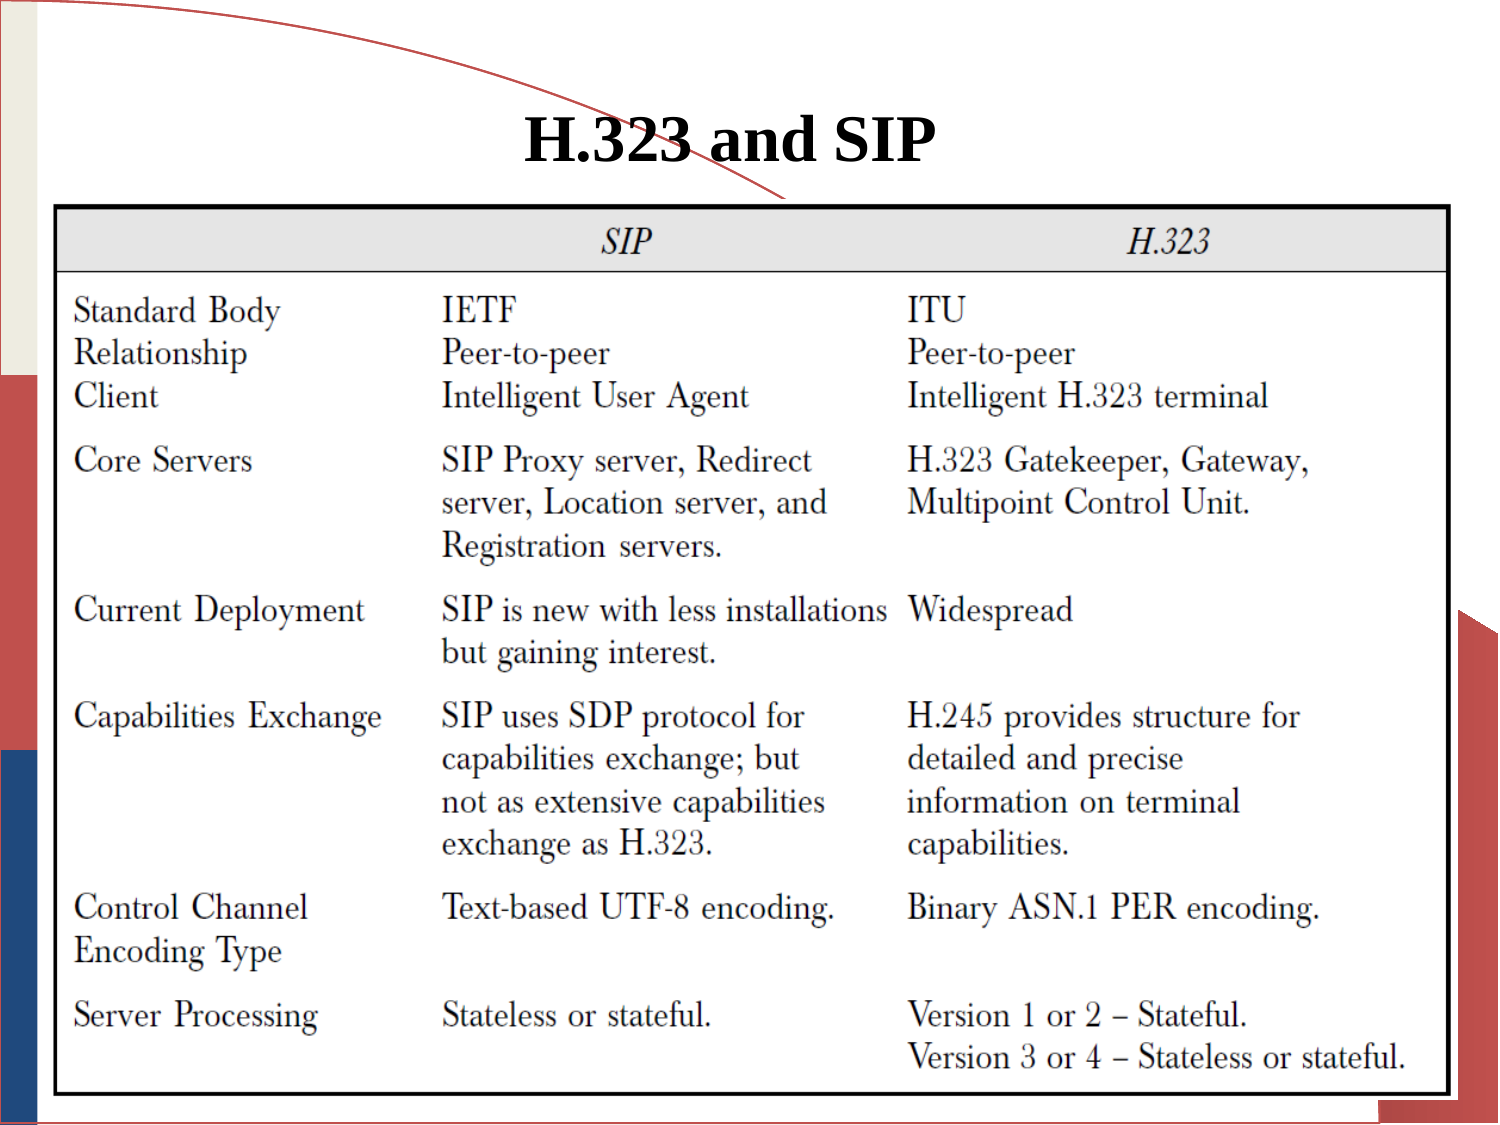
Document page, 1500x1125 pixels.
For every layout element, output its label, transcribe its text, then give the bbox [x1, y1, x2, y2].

text_box H.323 and SIP [62, 87, 1400, 183]
picture [50, 199, 1458, 1100]
